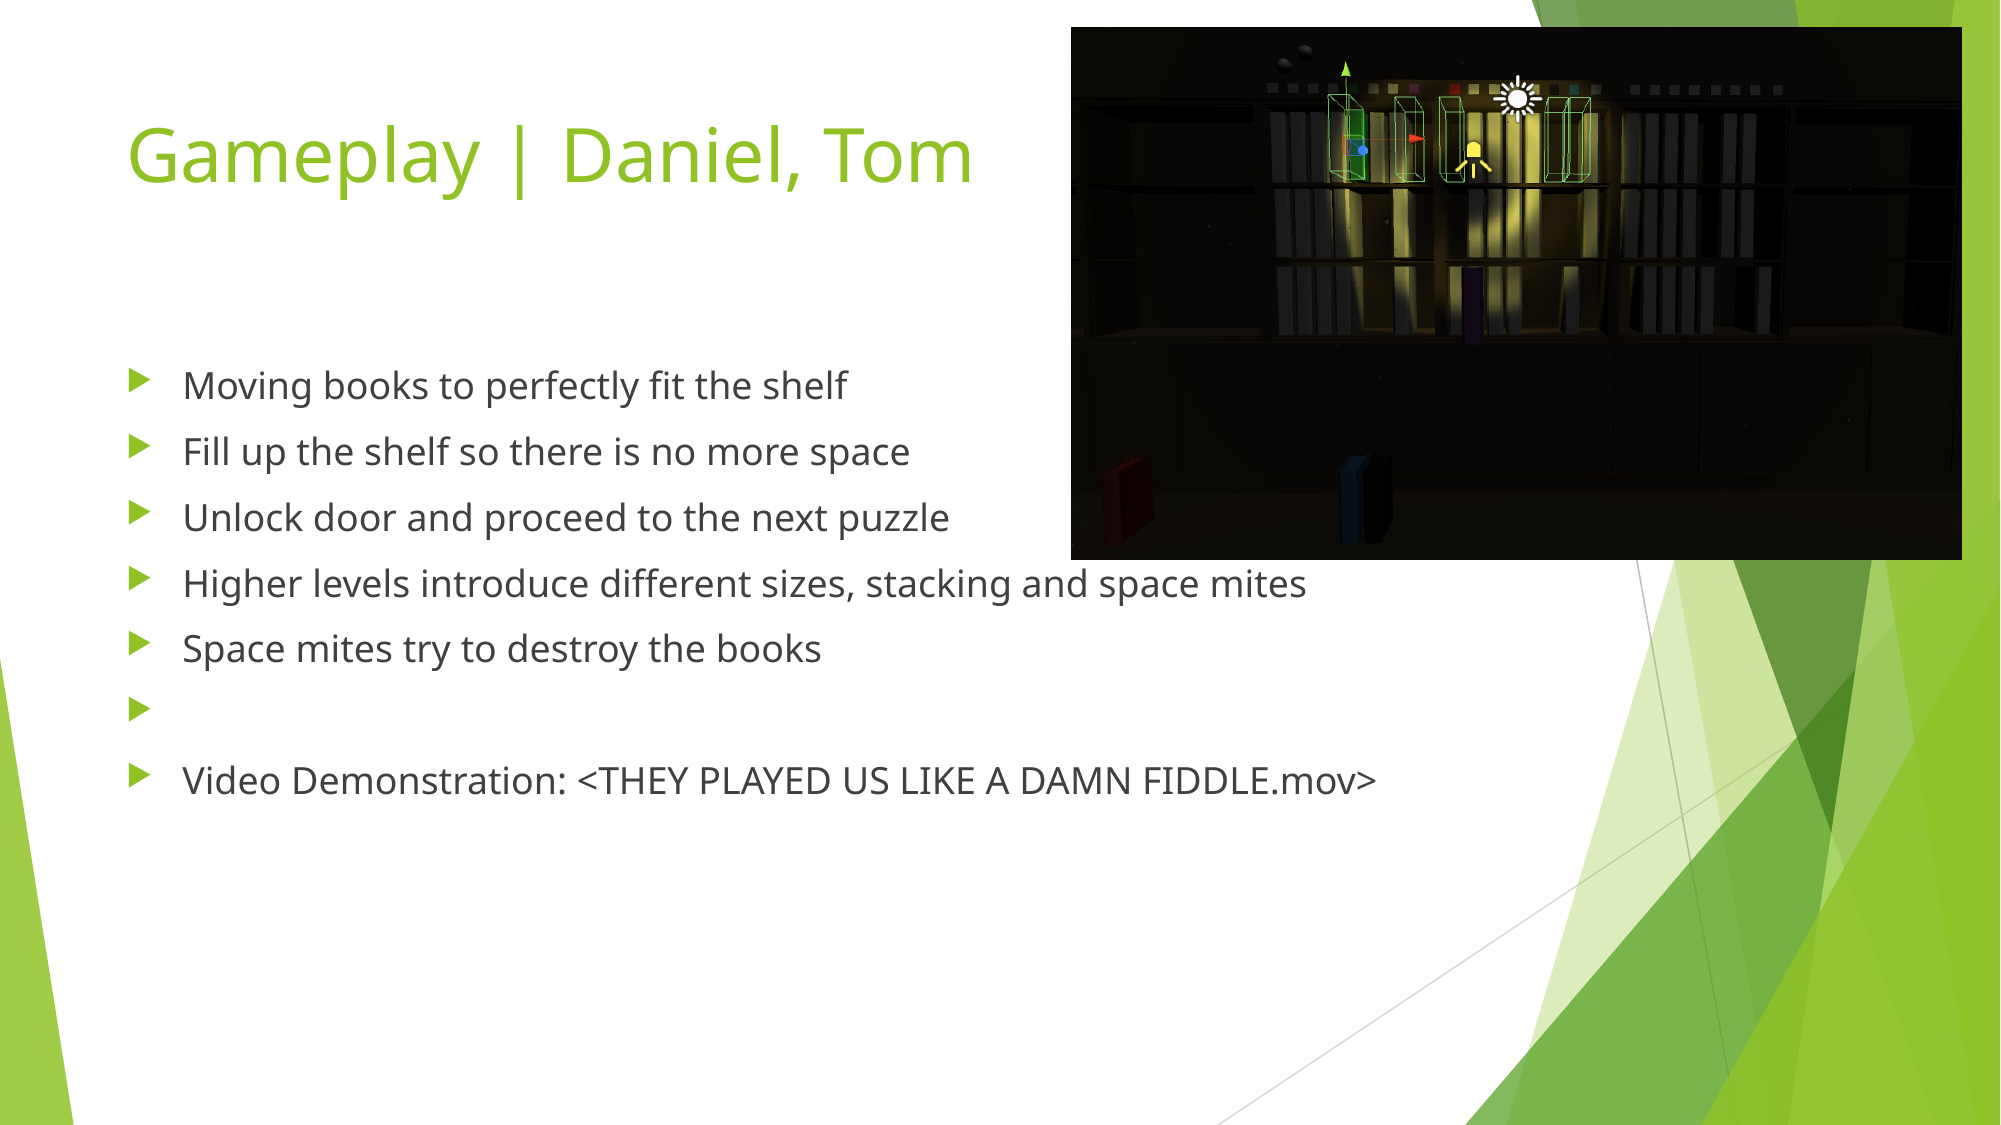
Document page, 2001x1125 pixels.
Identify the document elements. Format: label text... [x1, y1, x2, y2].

title Gameplay | Daniel, Tom [111, 99, 1071, 217]
picture [1071, 27, 1962, 560]
list Moving books to perfectly fit the shelf Fill up the shelf so there is no more space Unlock door and proceed to the next puzzle Higher levels introduce different sizes, stacking and space mites Space mites try to destroy the books Video Demonstration: <THEY PLAYED US LIKE A DAMN FIDDLE.mov> [111, 354, 1522, 992]
